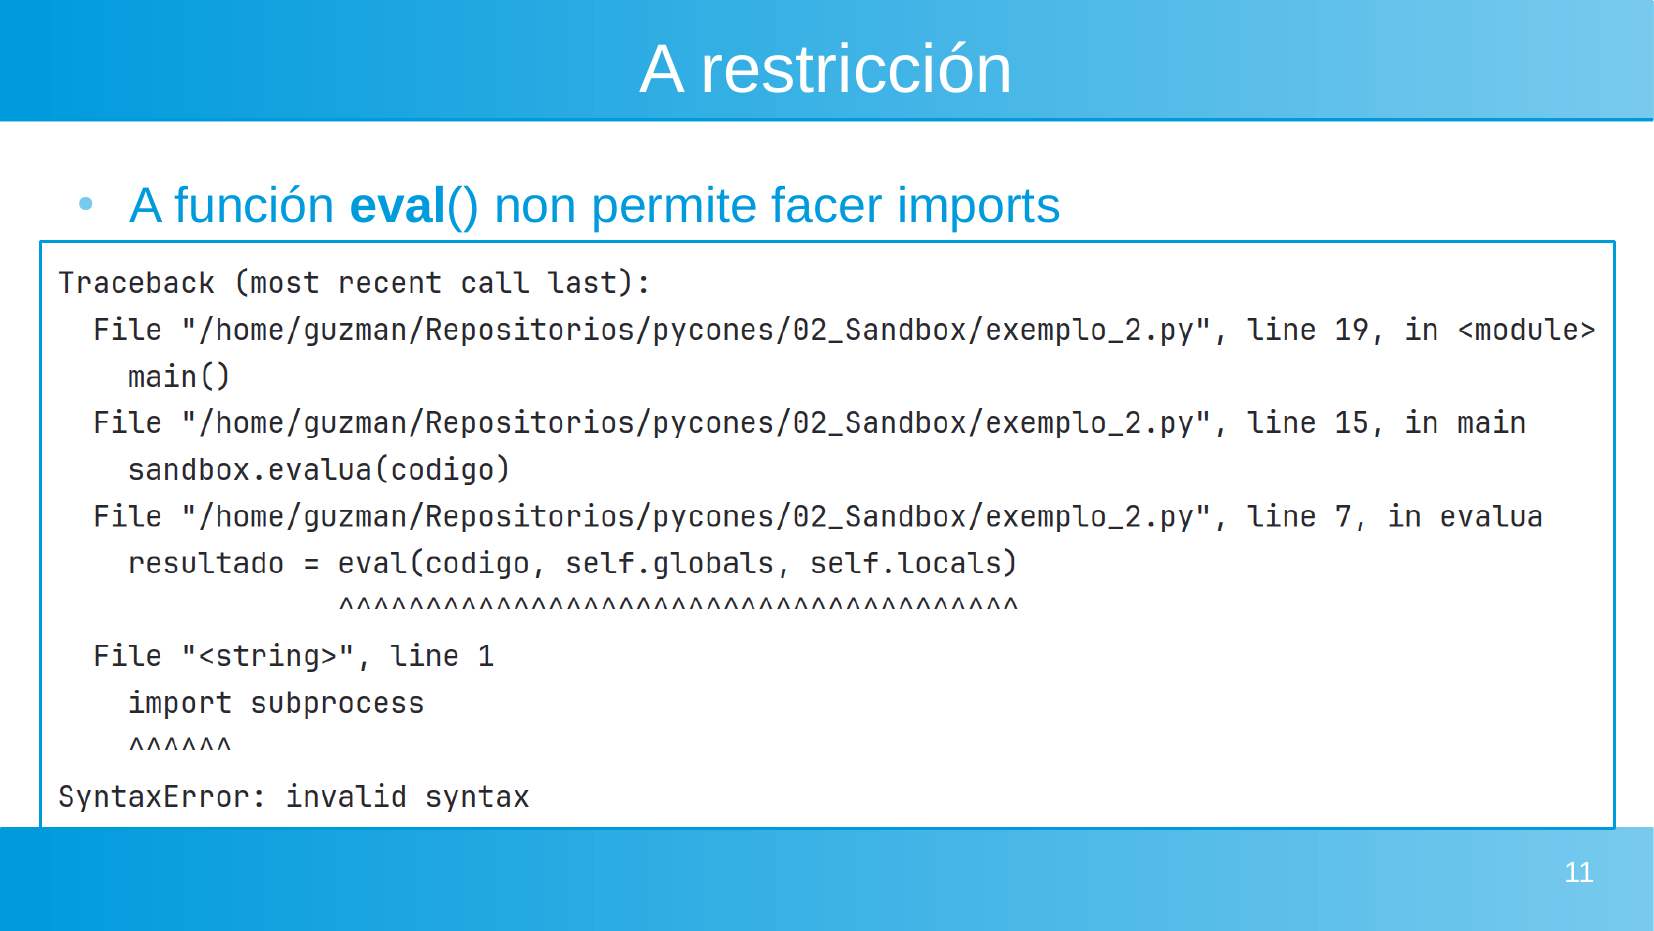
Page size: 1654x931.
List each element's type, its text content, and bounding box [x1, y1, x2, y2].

title A restricción [59, 29, 1595, 108]
list A función eval() non permite facer imports [59, 177, 1595, 240]
picture [43, 244, 1612, 826]
